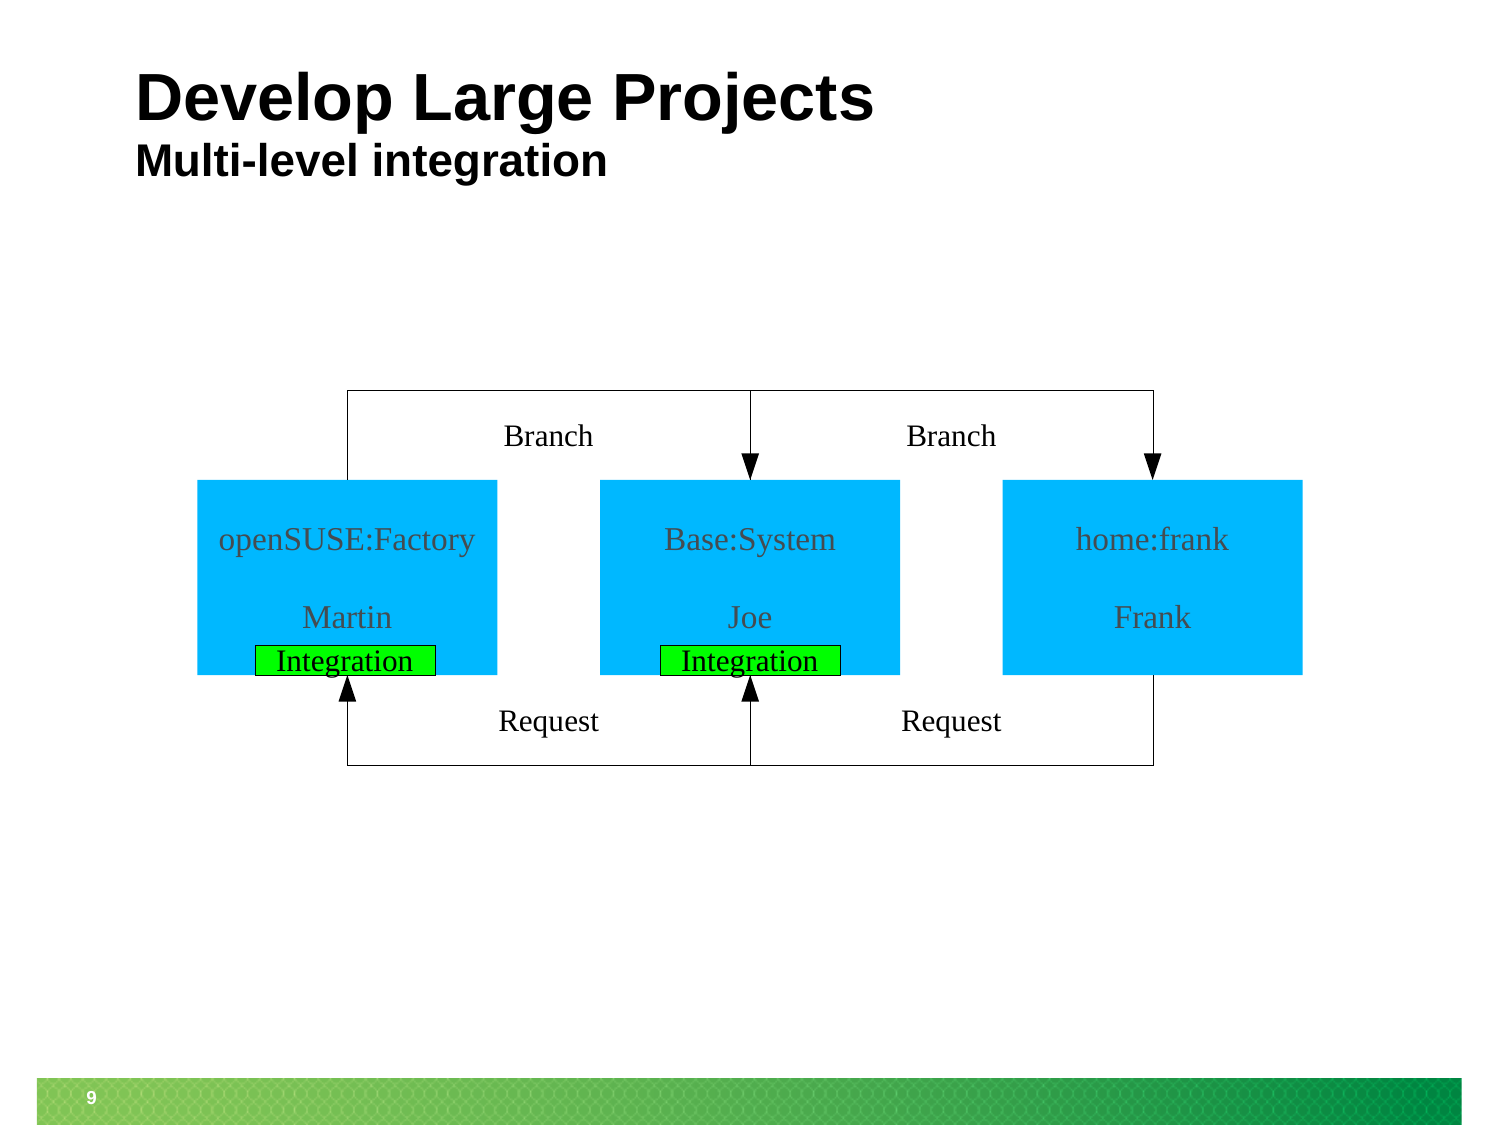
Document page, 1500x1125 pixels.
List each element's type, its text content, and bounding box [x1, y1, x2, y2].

text_box Integration [660, 645, 841, 676]
text_box Integration [255, 645, 436, 676]
text_box home:frank Frank [1002, 479, 1303, 676]
title Develop Large Projects Multi-level integration [135, 41, 1372, 204]
text_box Base:System Joe [600, 479, 901, 676]
picture [36, 1078, 1462, 1125]
text_box openSUSE:Factory Martin [197, 479, 498, 676]
